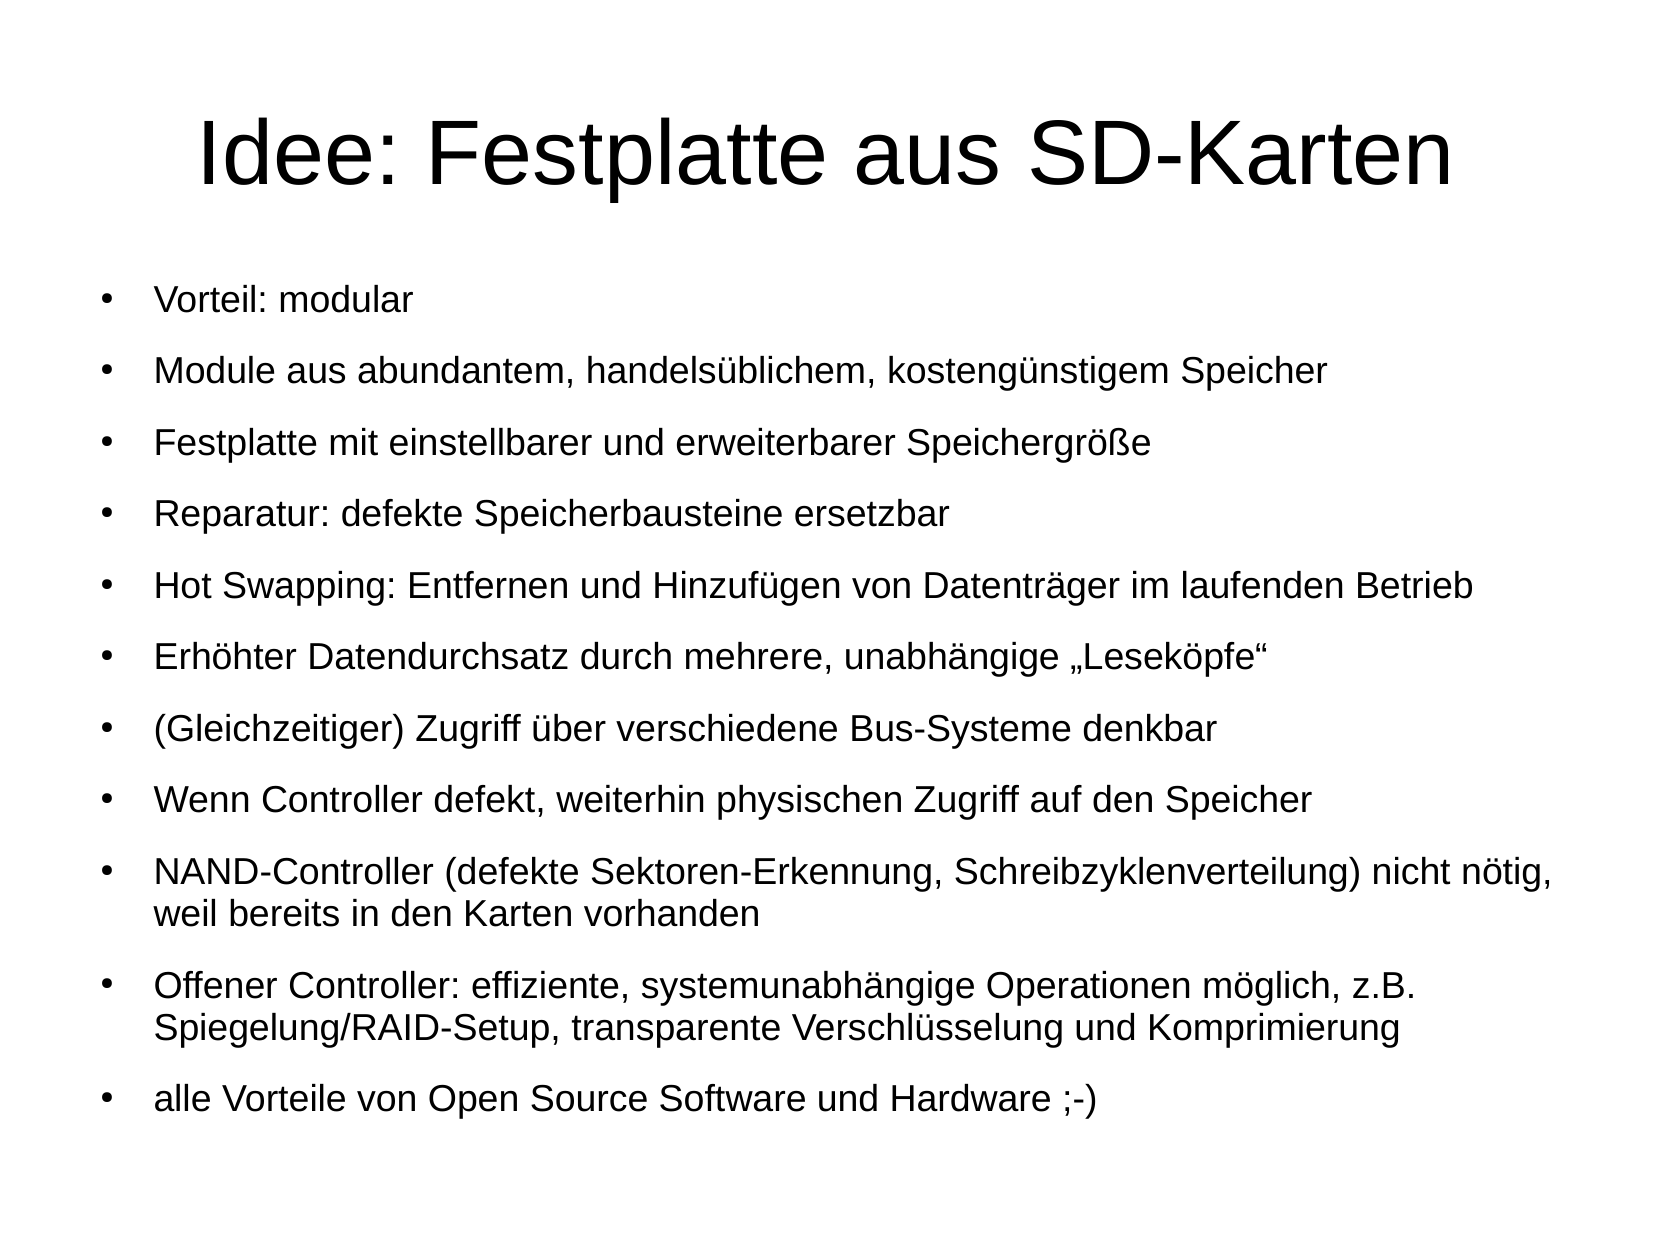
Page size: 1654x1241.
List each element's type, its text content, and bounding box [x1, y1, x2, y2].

list Vorteil: modular Module aus abundantem, handelsüblichem, kostengünstigem Speicher Festplatte mit einstellbarer und erweiterbarer Speichergröße Reparatur: defekte Speicherbausteine ersetzbar Hot Swapping: Entfernen und Hinzufügen von Datenträger im laufenden Betrieb Erhöhter Datendurchsatz durch mehrere, unabhängige „Leseköpfe“ (Gleichzeitiger) Zugriff über verschiedene Bus-Systeme denkbar Wenn Controller defekt, weiterhin physischen Zugriff auf den Speicher NAND-Controller (defekte Sektoren-Erkennung, Schreibzyklenverteilung) nicht nötig, weil bereits in den Karten vorhanden Offener Controller: effiziente, systemunabhängige Operationen möglich, z.B. Spiegelung/RAID-Setup, transparente Verschlüsselung und Komprimierung alle Vorteile von Open Source Software und Hardware ;-) [82, 278, 1571, 1182]
title Idee: Festplatte aus SD-Karten [82, 49, 1571, 257]
